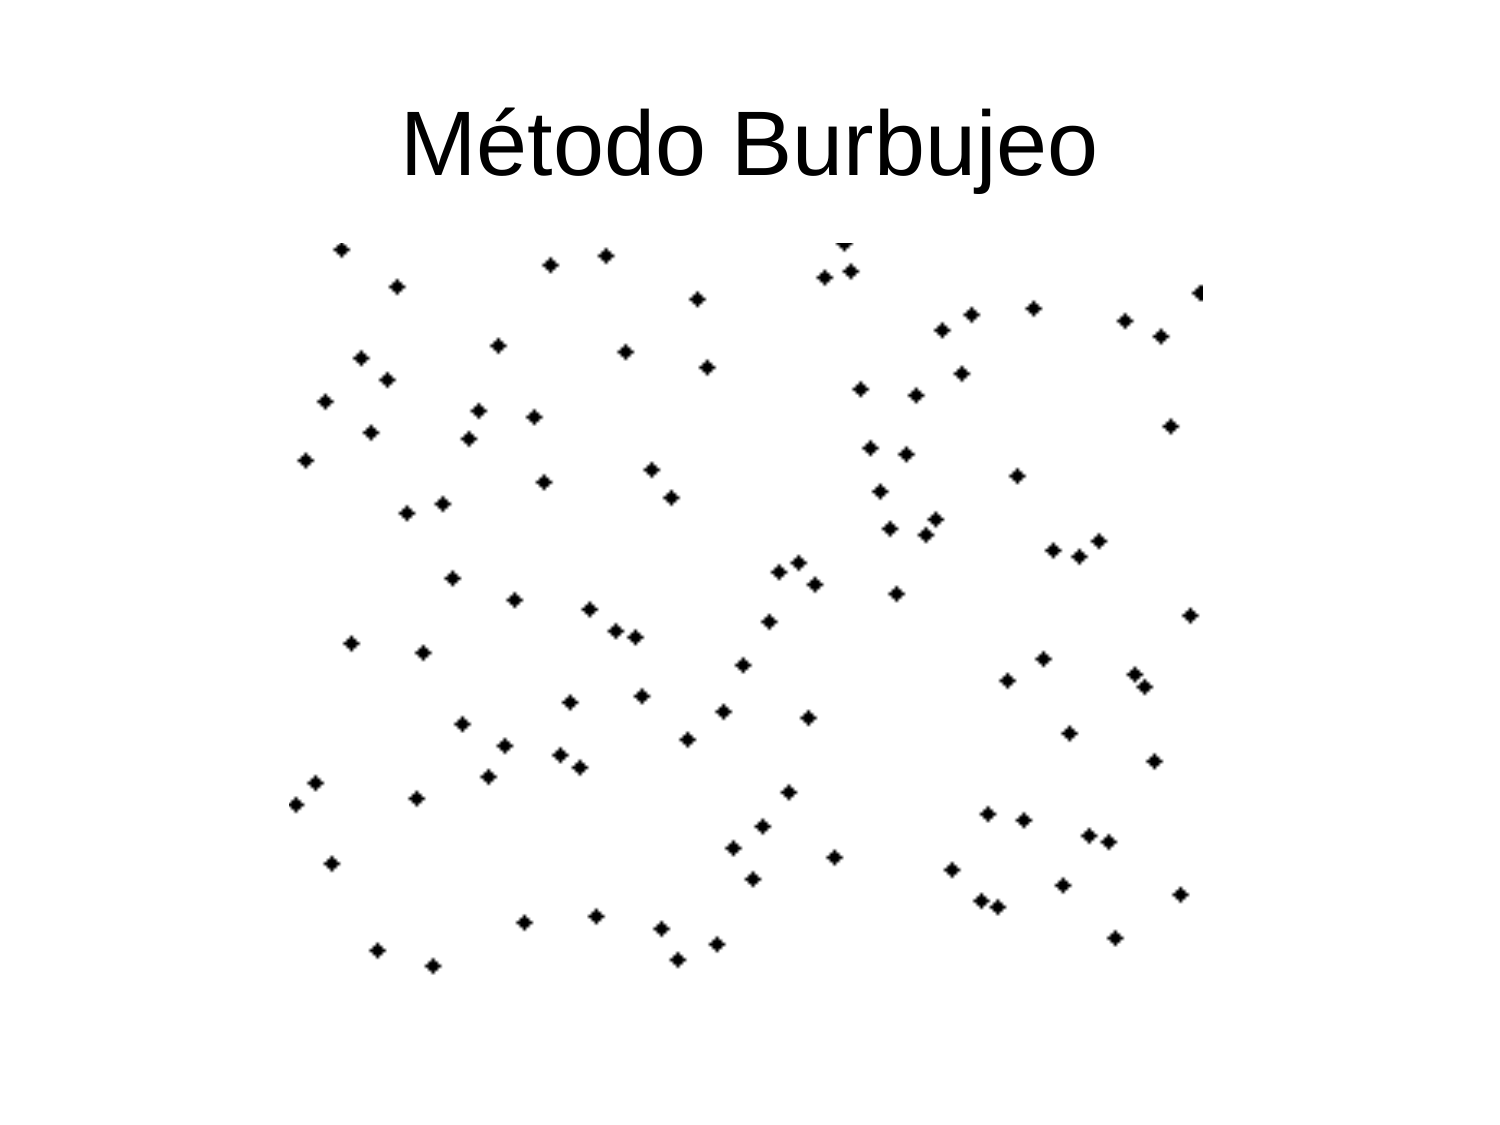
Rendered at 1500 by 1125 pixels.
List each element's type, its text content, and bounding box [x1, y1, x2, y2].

title Método Burbujeo [75, 45, 1426, 233]
picture [289, 243, 1203, 978]
